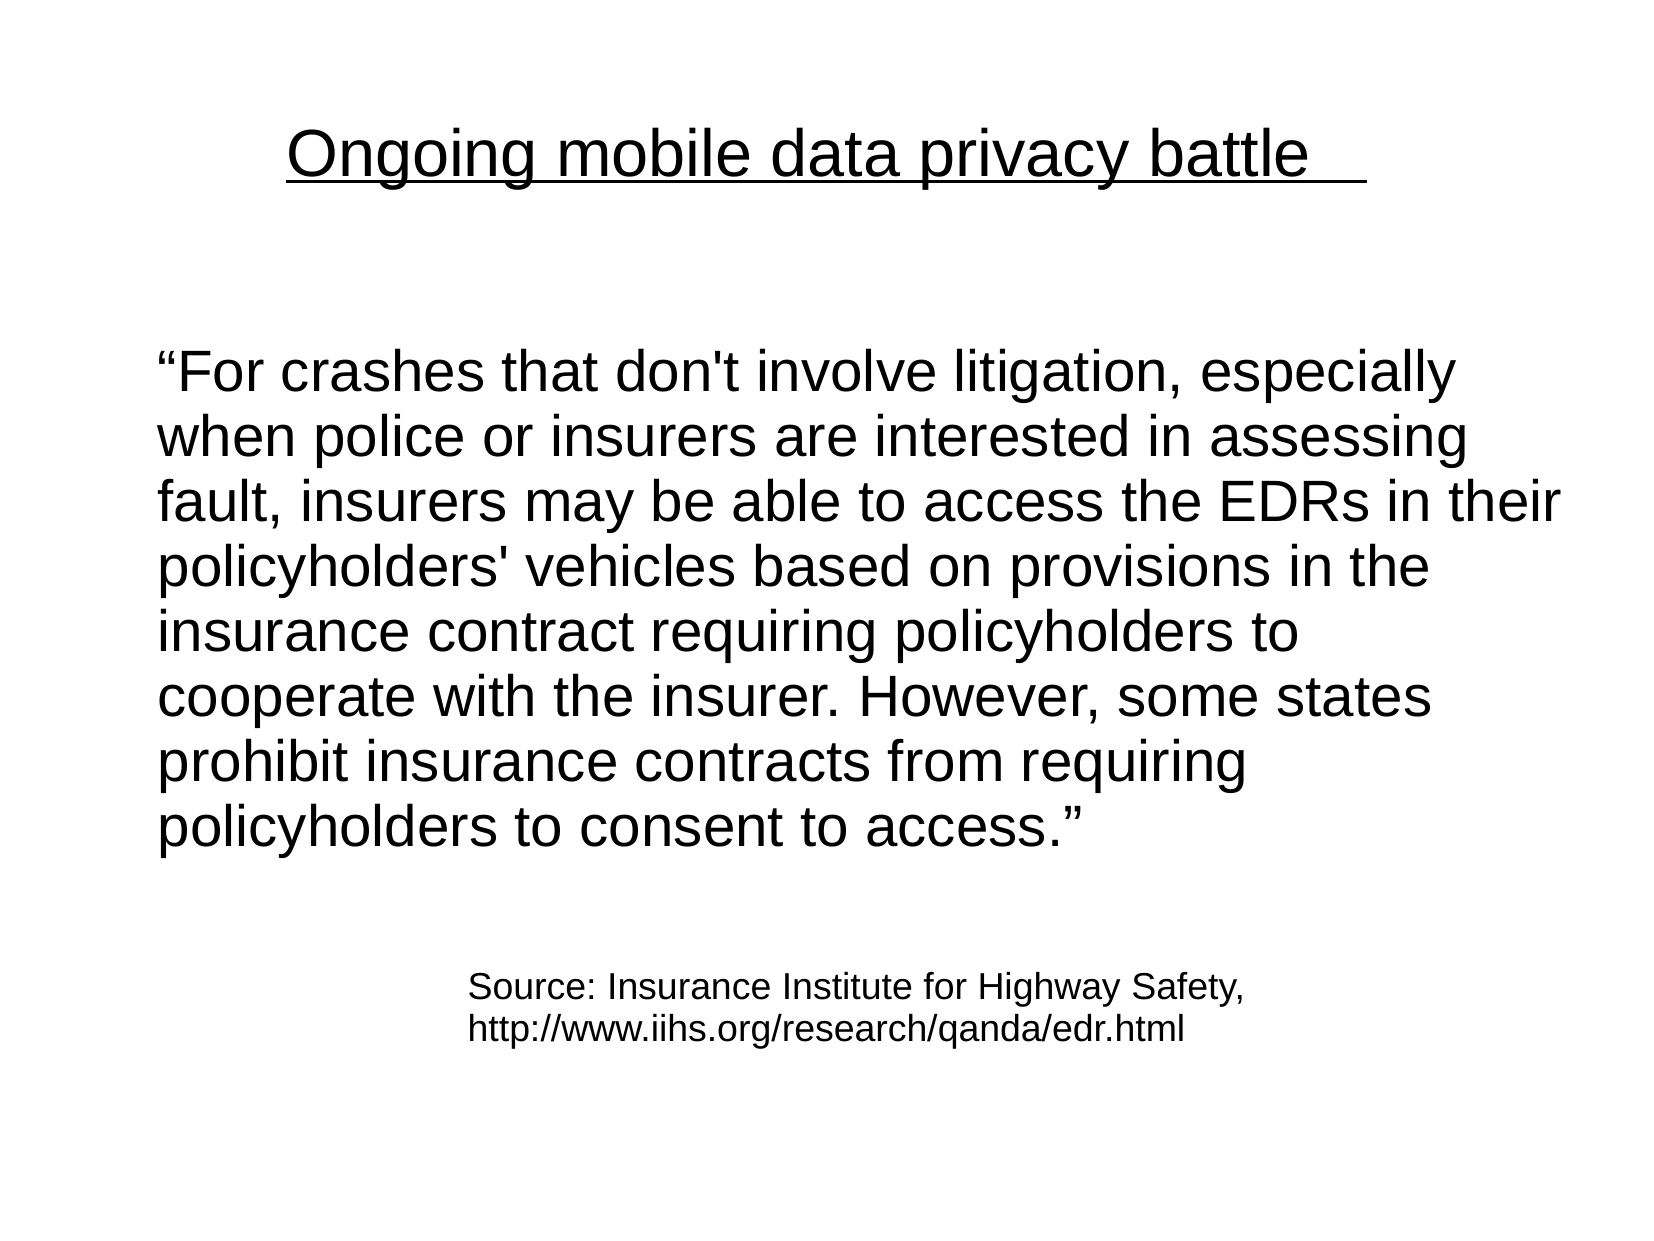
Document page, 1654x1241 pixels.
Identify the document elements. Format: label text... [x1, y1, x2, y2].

list “For crashes that don't involve litigation, especially when police or insurers are interested in assessing fault, insurers may be able to access the EDRs in their policyholders' vehicles based on provisions in the insurance contract requiring policyholders to cooperate with the insurer. However, some states prohibit insurance contracts from requiring policyholders to consent to access.” [86, 338, 1576, 931]
title Ongoing mobile data privacy battle [82, 49, 1571, 257]
text_box Source: Insurance Institute for Highway Safety, http://www.iihs.org/research/qanda/edr.html [397, 965, 1246, 1051]
